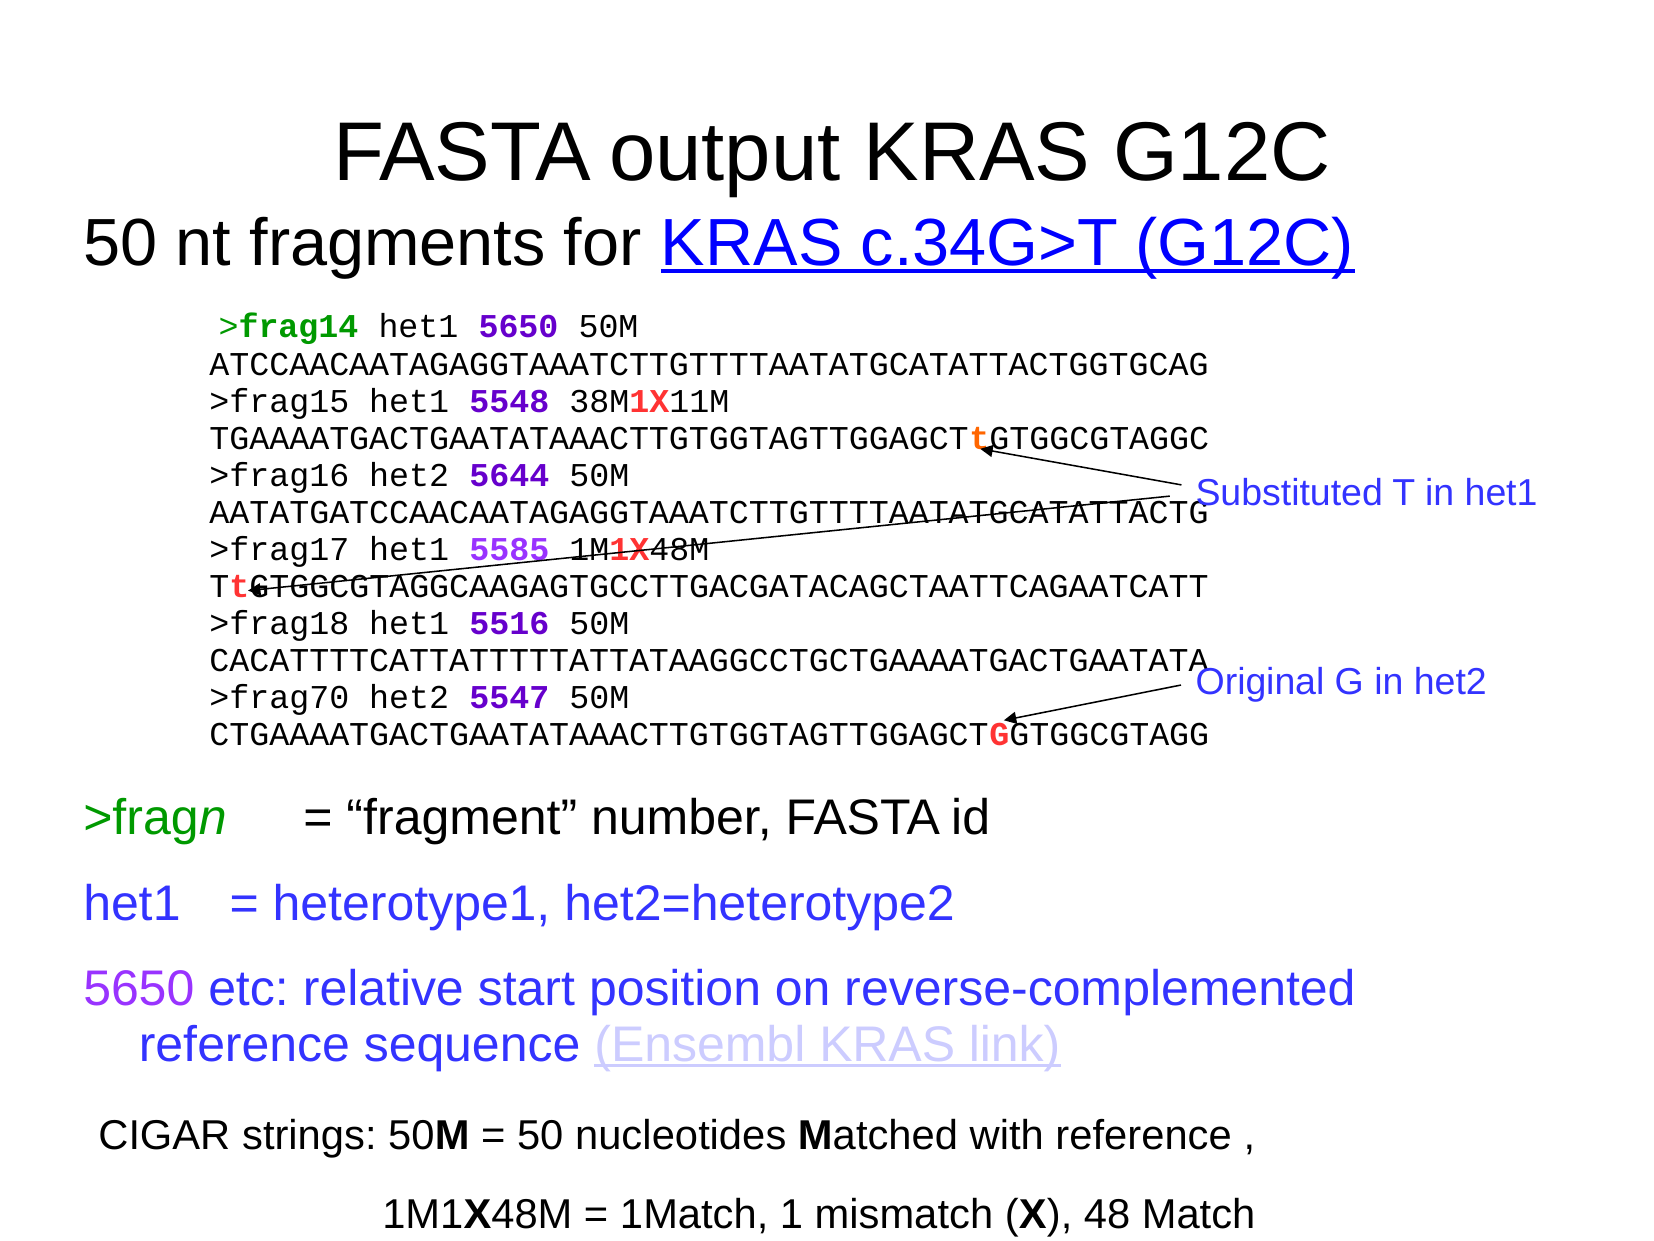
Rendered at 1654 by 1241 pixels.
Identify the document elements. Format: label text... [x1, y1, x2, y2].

text_box Substituted T in het1 [1180, 460, 1524, 520]
text_box Original G in het2 [1180, 649, 1524, 709]
title FASTA output KRAS G12C [82, 49, 1570, 194]
list 50 nt fragments for KRAS c.34G>T (G12C) >frag14 het1 5650 50M ATCCAACAATAGAGGTAAATCTTGTTTTAATATGCATATTACTGGTGCAG >frag15 het1 5548 38M1X11M TGAAAATGACTGAATATAAACTTGTGGTAGTTGGAGCTtGTGGCGTAGGC >frag16 het2 5644 50M AATATGATCCAACAATAGAGGTAAATCTTGTTTTAATATGCATATTACTG >frag17 het1 5585 1M1X48M TtGTGGCGTAGGCAAGAGTGCCTTGACGATACAGCTAATTCAGAATCATT >frag18 het1 5516 50M CACATTTTCATTATTTTTATTATAAGGCCTGCTGAAAATGACTGAATATA >frag70 het2 5547 50M CTGAAAATGACTGAATATAAACTTGTGGTAGTTGGAGCTGGTGGCGTAGG >fragn = “fragment” number, FASTA id het1 = heterotype1, het2=heterotype2 5650 etc: relative start position on reverse-complemented reference sequence (Ensembl KRAS link) CIGAR strings: 50M = 50 nucleotides Matched with reference , 1M1X48M = 1Match, 1 mismatch (X), 48 Match [82, 194, 1570, 1099]
